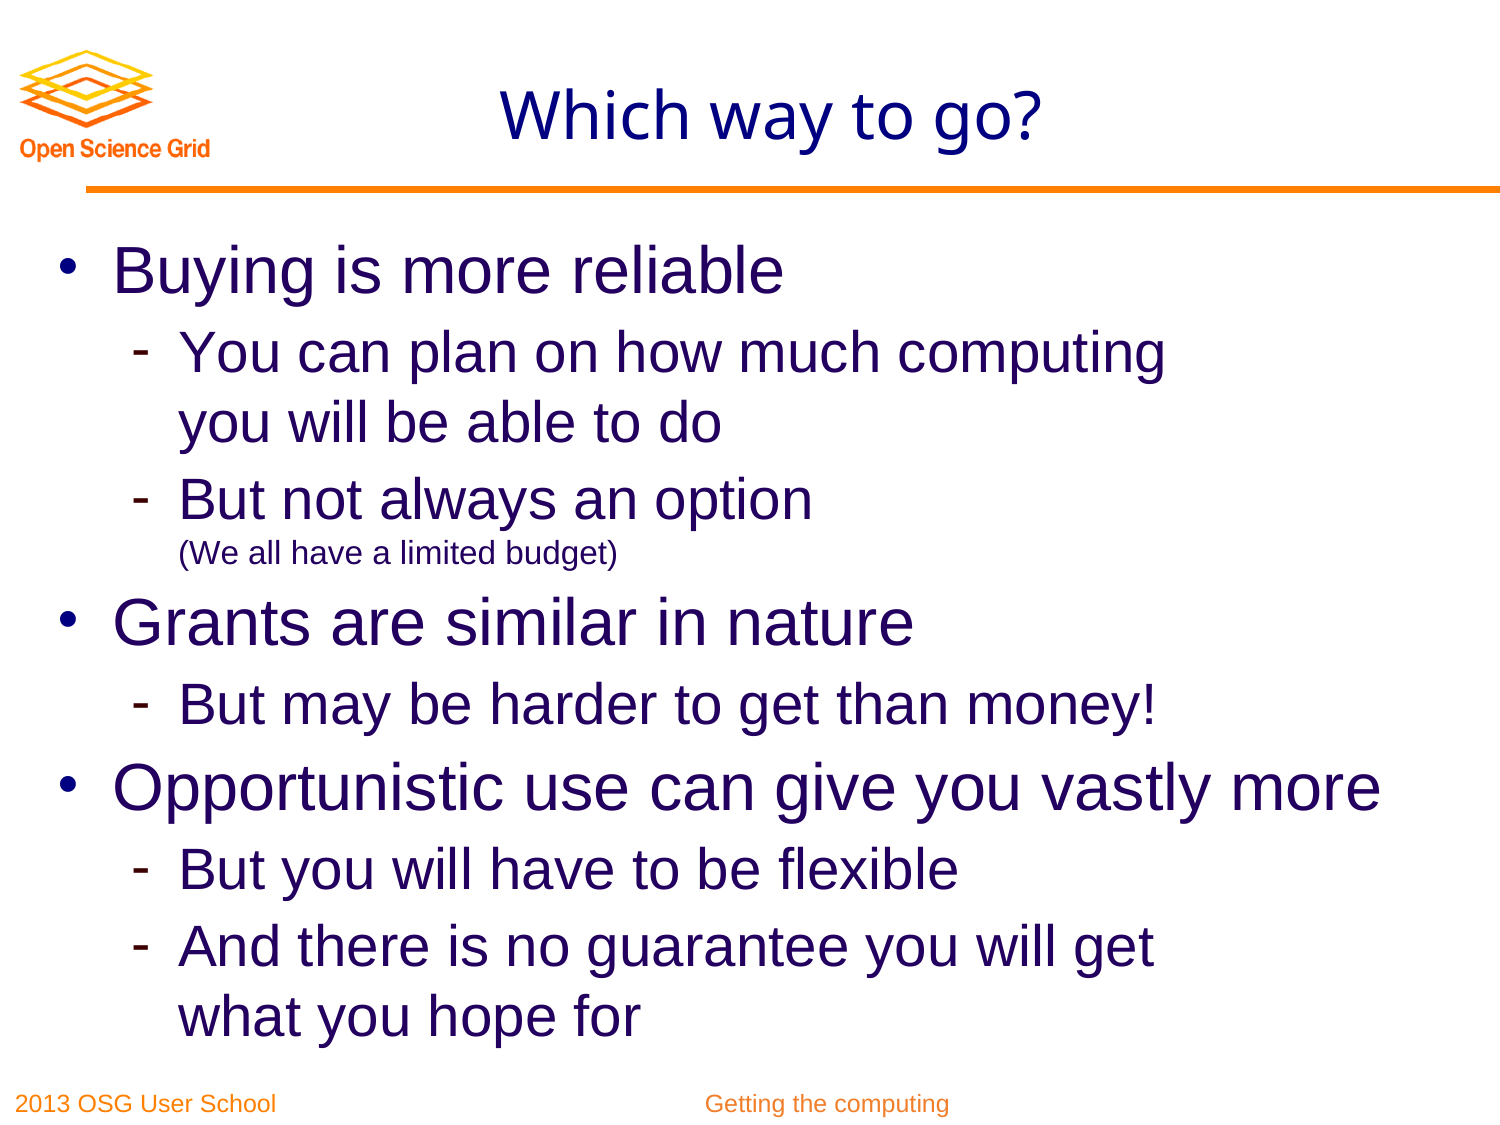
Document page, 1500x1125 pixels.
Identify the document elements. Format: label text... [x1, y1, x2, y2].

list Buying is more reliable You can plan on how much computing you will be able to do But not always an option (We all have a limited budget) Grants are similar in nature But may be harder to get than money! Opportunistic use can give you vastly more But you will have to be flexible And there is no guarantee you will get what you hope for [41, 218, 1471, 1064]
picture [0, 27, 201, 179]
title Which way to go? [201, 11, 1342, 215]
